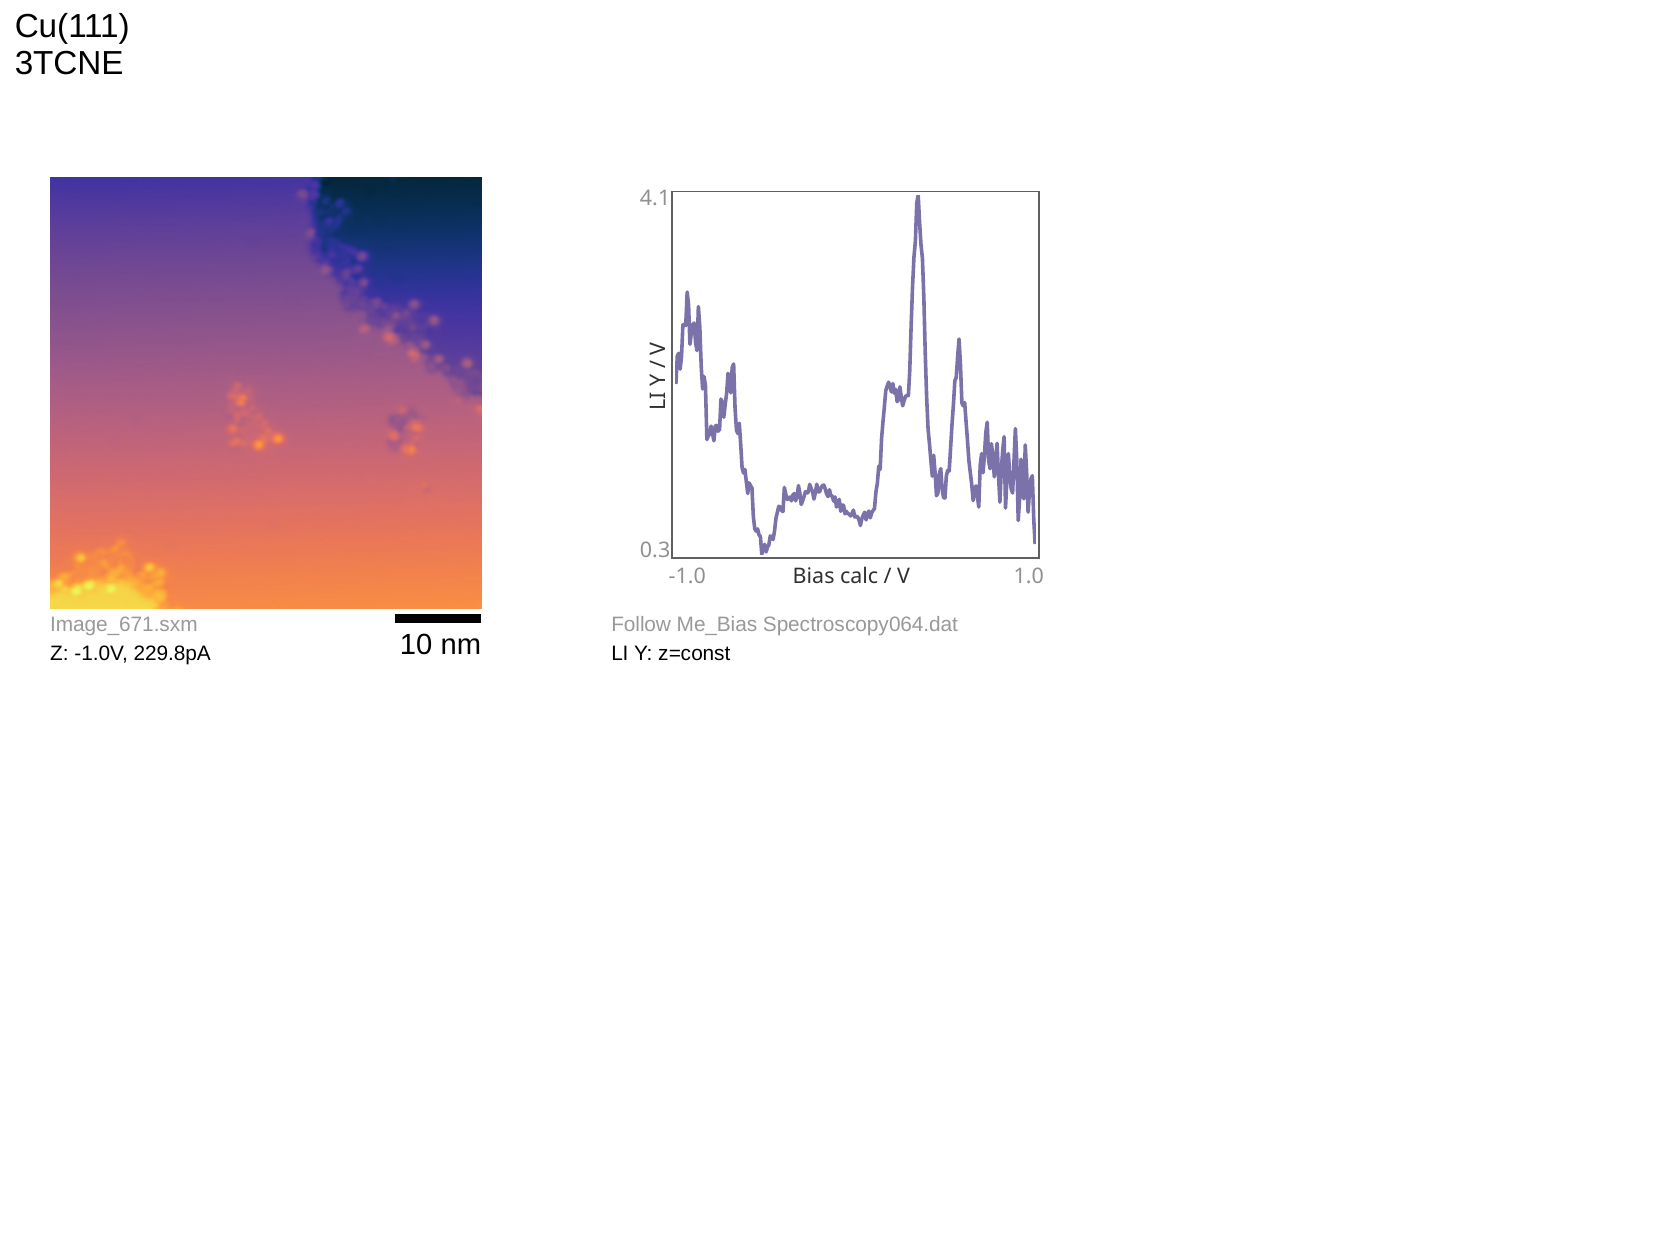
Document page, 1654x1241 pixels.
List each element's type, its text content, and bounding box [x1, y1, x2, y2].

picture [50, 177, 482, 609]
picture [611, 177, 1043, 609]
text_box Image_671.sxm [50, 612, 482, 637]
text_box Z: -1.0V, 229.8pA [50, 641, 266, 665]
text_box 10 nm [265, 628, 482, 662]
text_box Follow Me_Bias Spectroscopy064.dat [611, 612, 1043, 637]
text_box LI Y: z=const [611, 641, 827, 665]
text_box Cu(111) 3TCNE [0, 0, 1654, 163]
